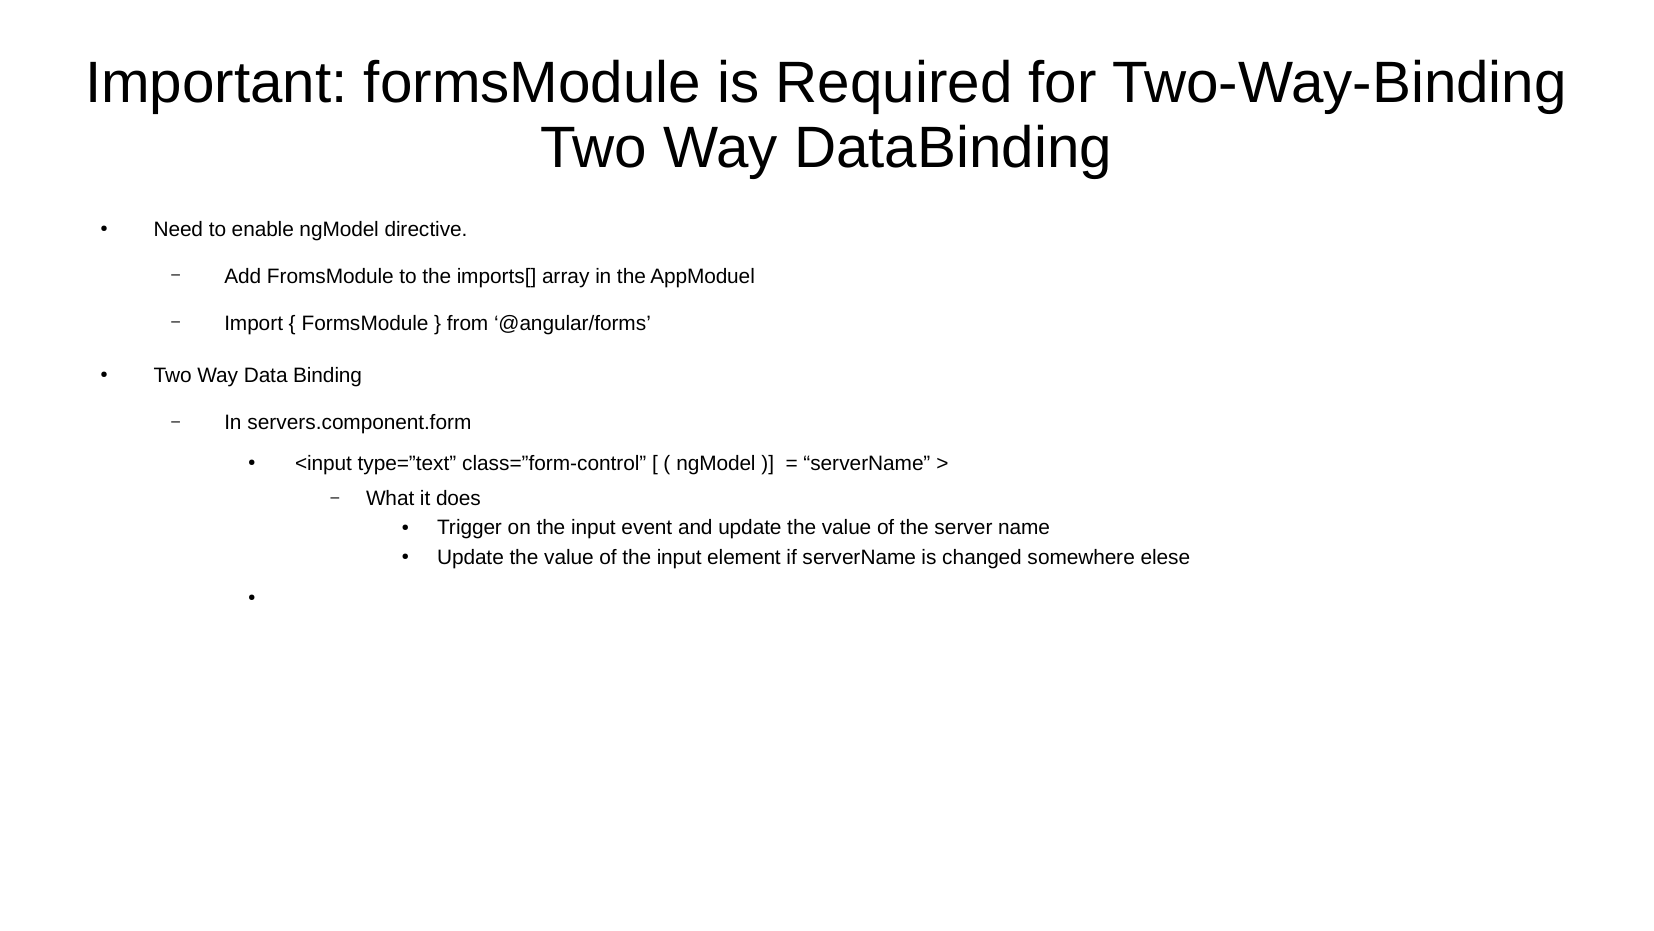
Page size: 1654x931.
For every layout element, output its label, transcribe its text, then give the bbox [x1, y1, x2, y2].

list Need to enable ngModel directive. Add FromsModule to the imports[] array in the AppModuel Import { FormsModule } from ‘@angular/forms’ Two Way Data Binding In servers.component.form <input type=”text” class=”form-control” [ ( ngModel )] = “serverName” > What it does Trigger on the input event and update the value of the server name Update the value of the input element if serverName is changed somewhere elese [82, 217, 1576, 916]
title Important: formsModule is Required for Two-Way-Binding Two Way DataBinding [82, 37, 1571, 193]
